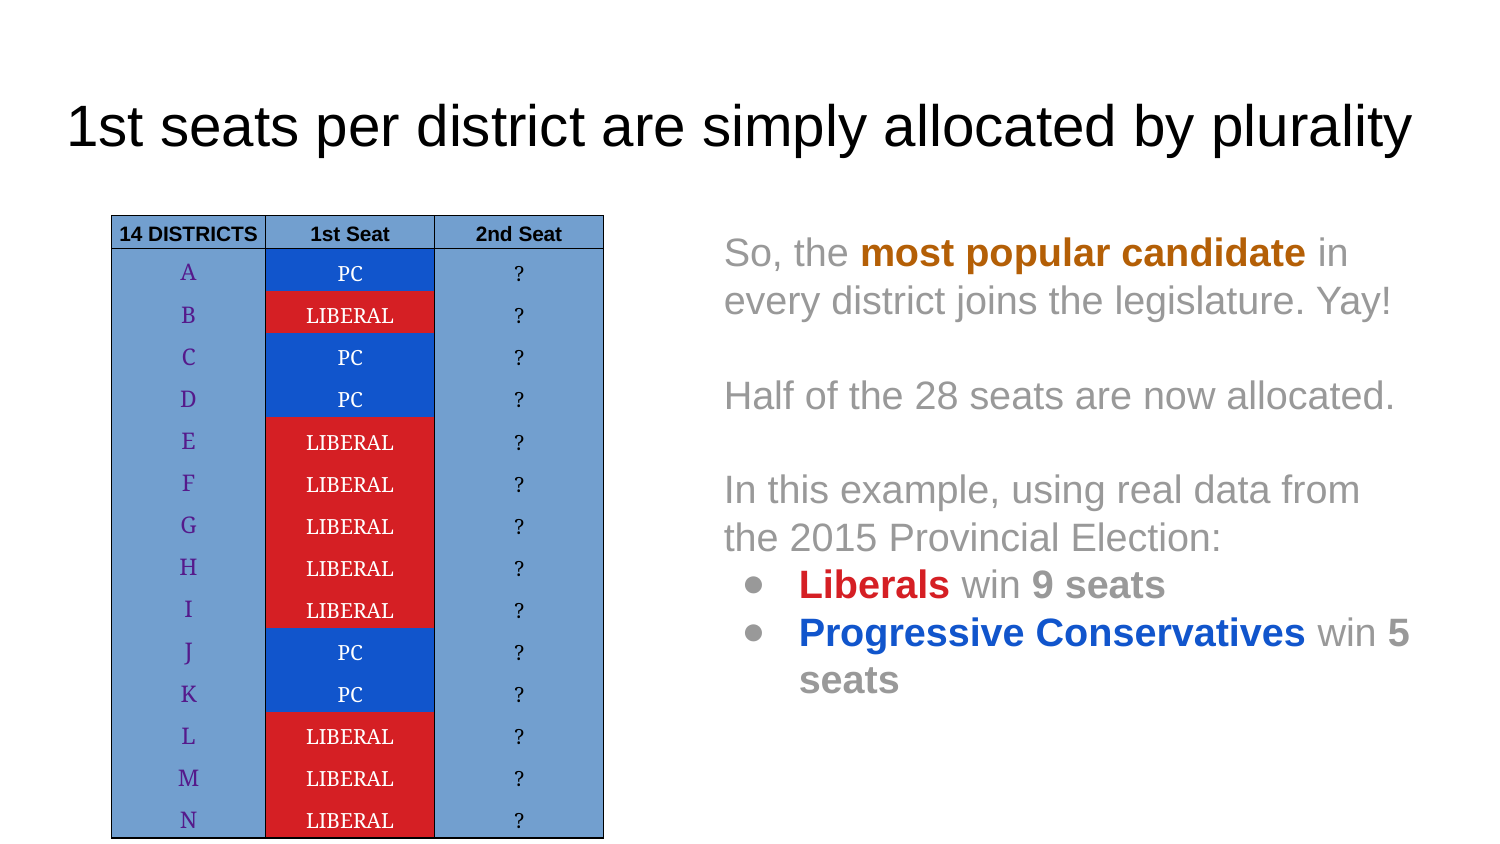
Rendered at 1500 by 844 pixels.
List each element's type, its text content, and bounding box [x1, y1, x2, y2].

table_cell ? [435, 375, 603, 417]
table_cell C [112, 333, 265, 375]
table_cell LIBERAL [266, 543, 434, 585]
table_cell ? [435, 333, 603, 375]
table_cell LIBERAL [266, 754, 434, 796]
table_cell H [112, 543, 265, 585]
table_cell ? [435, 249, 603, 291]
table_cell LIBERAL [266, 585, 434, 628]
table_cell LIBERAL [266, 796, 434, 837]
table_cell PC [266, 249, 434, 291]
table_cell PC [266, 375, 434, 417]
title 1st seats per district are simply allocated by plurality [51, 72, 1473, 183]
table_cell ? [435, 628, 603, 670]
table_cell ? [435, 501, 603, 543]
table_cell E [112, 417, 265, 459]
table_cell LIBERAL [266, 501, 434, 543]
table_cell LIBERAL [266, 417, 434, 459]
table_cell N [112, 796, 265, 837]
table_cell ? [435, 712, 603, 754]
table_cell ? [435, 417, 603, 459]
table_header 1st Seat [266, 216, 434, 248]
table_cell LIBERAL [266, 291, 434, 333]
table_cell PC [266, 628, 434, 670]
table_cell ? [435, 670, 603, 712]
table_cell ? [435, 754, 603, 796]
table_cell F [112, 459, 265, 501]
table_cell D [112, 375, 265, 417]
table_cell ? [435, 291, 603, 333]
table_cell I [112, 585, 265, 628]
table_header 14 DISTRICTS [112, 216, 265, 248]
table_cell LIBERAL [266, 459, 434, 501]
table_cell L [112, 712, 265, 754]
table_cell K [112, 670, 265, 712]
text_box So, the most popular candidate in every district joins the legislature. Yay! Half of the 28 seats are now allocated. In this example, using real data from the 2015 Provincial Election: Liberals win 9 seats Progressive Conservatives win 5 seats [708, 212, 1440, 754]
table_header 2nd Seat [435, 216, 603, 248]
table_cell ? [435, 585, 603, 628]
table_cell ? [435, 459, 603, 501]
table_cell ? [435, 796, 603, 837]
table_cell PC [266, 333, 434, 375]
table_cell ? [435, 543, 603, 585]
table_cell LIBERAL [266, 712, 434, 754]
table_cell PC [266, 670, 434, 712]
table_cell G [112, 501, 265, 543]
table_cell M [112, 754, 265, 796]
table_cell A [112, 249, 265, 291]
table_cell B [112, 291, 265, 333]
table_cell J [112, 628, 265, 670]
